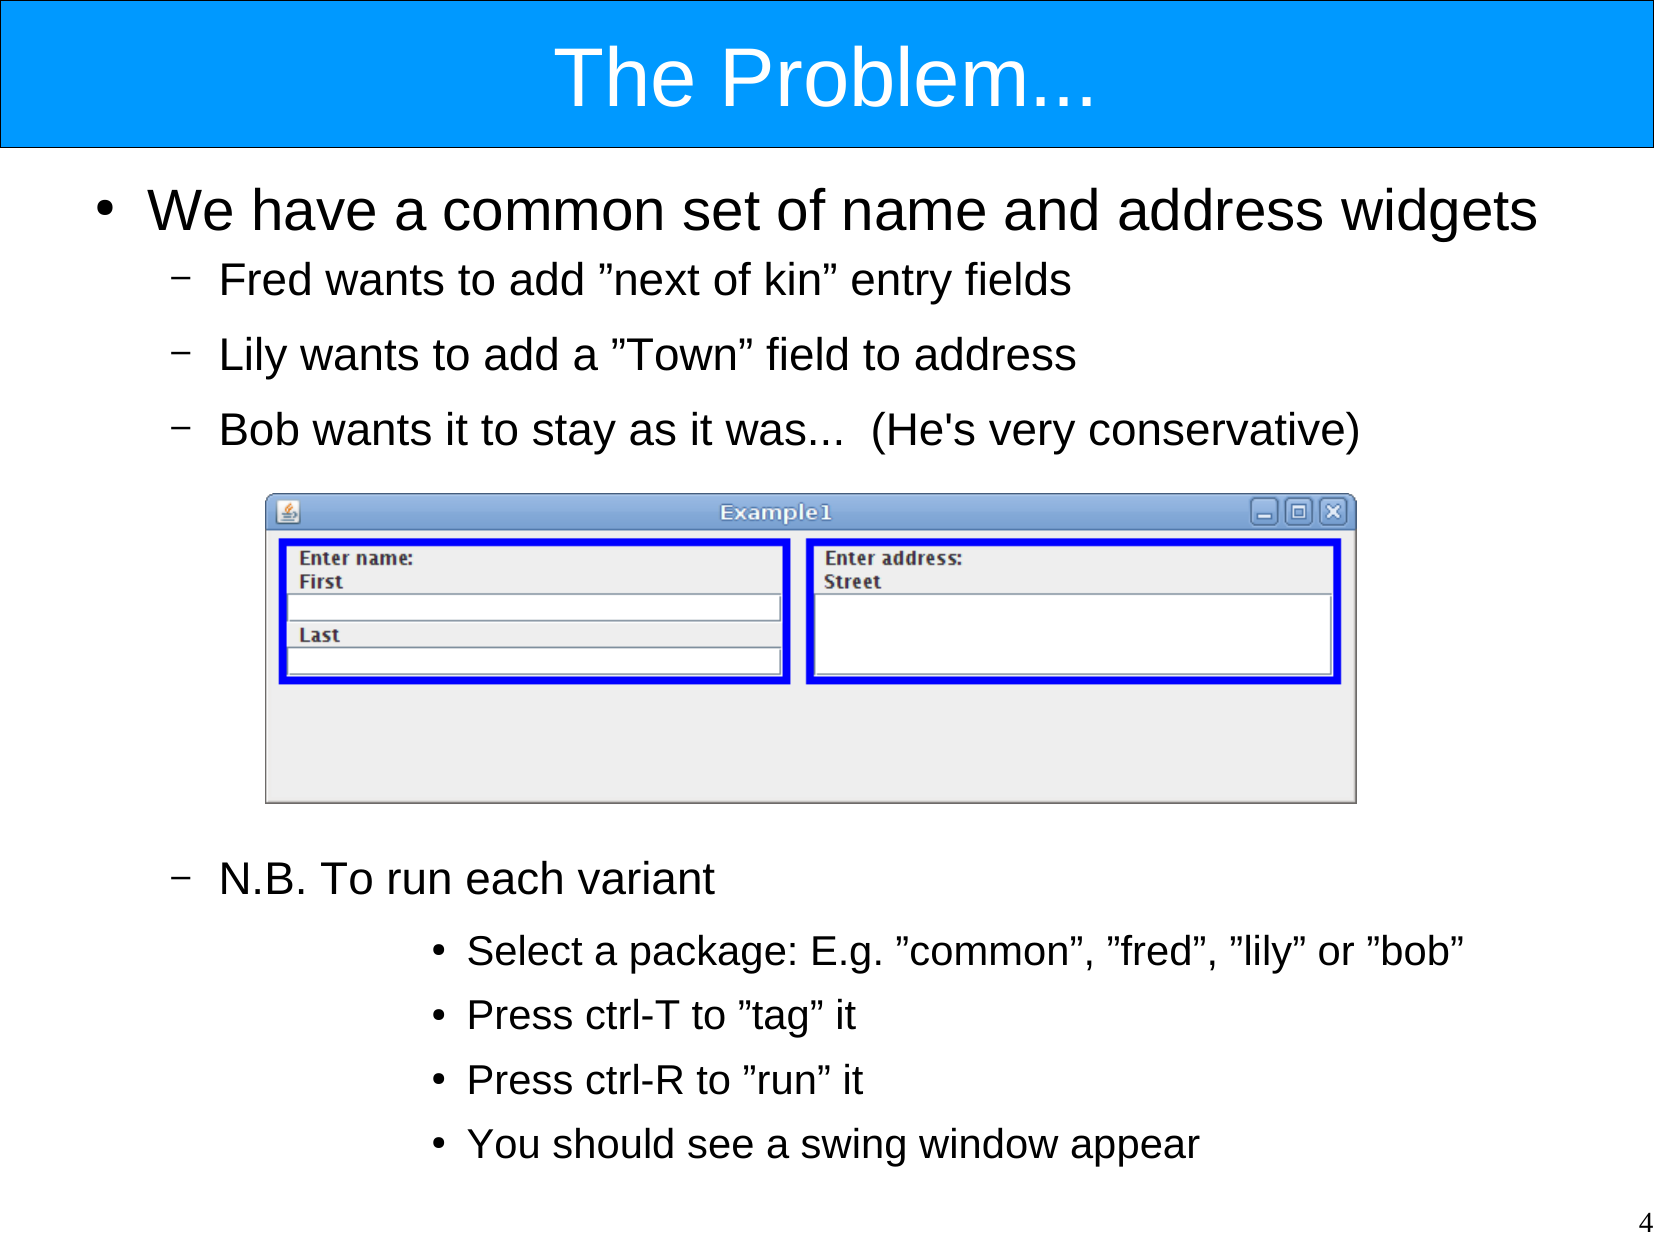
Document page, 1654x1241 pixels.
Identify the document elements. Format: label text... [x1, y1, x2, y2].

list We have a common set of name and address widgets Fred wants to add ”next of kin” entry fields Lily wants to add a ”Town” field to address Bob wants it to stay as it was... (He's very conservative) N.B. To run each variant Select a package: E.g. ”common”, ”fred”, ”lily” or ”bob” Press ctrl-T to ”tag” it Press ctrl-R to ”run” it You should see a swing window appear [76, 177, 1565, 1196]
picture [265, 493, 1357, 804]
title The Problem... [82, 21, 1571, 135]
